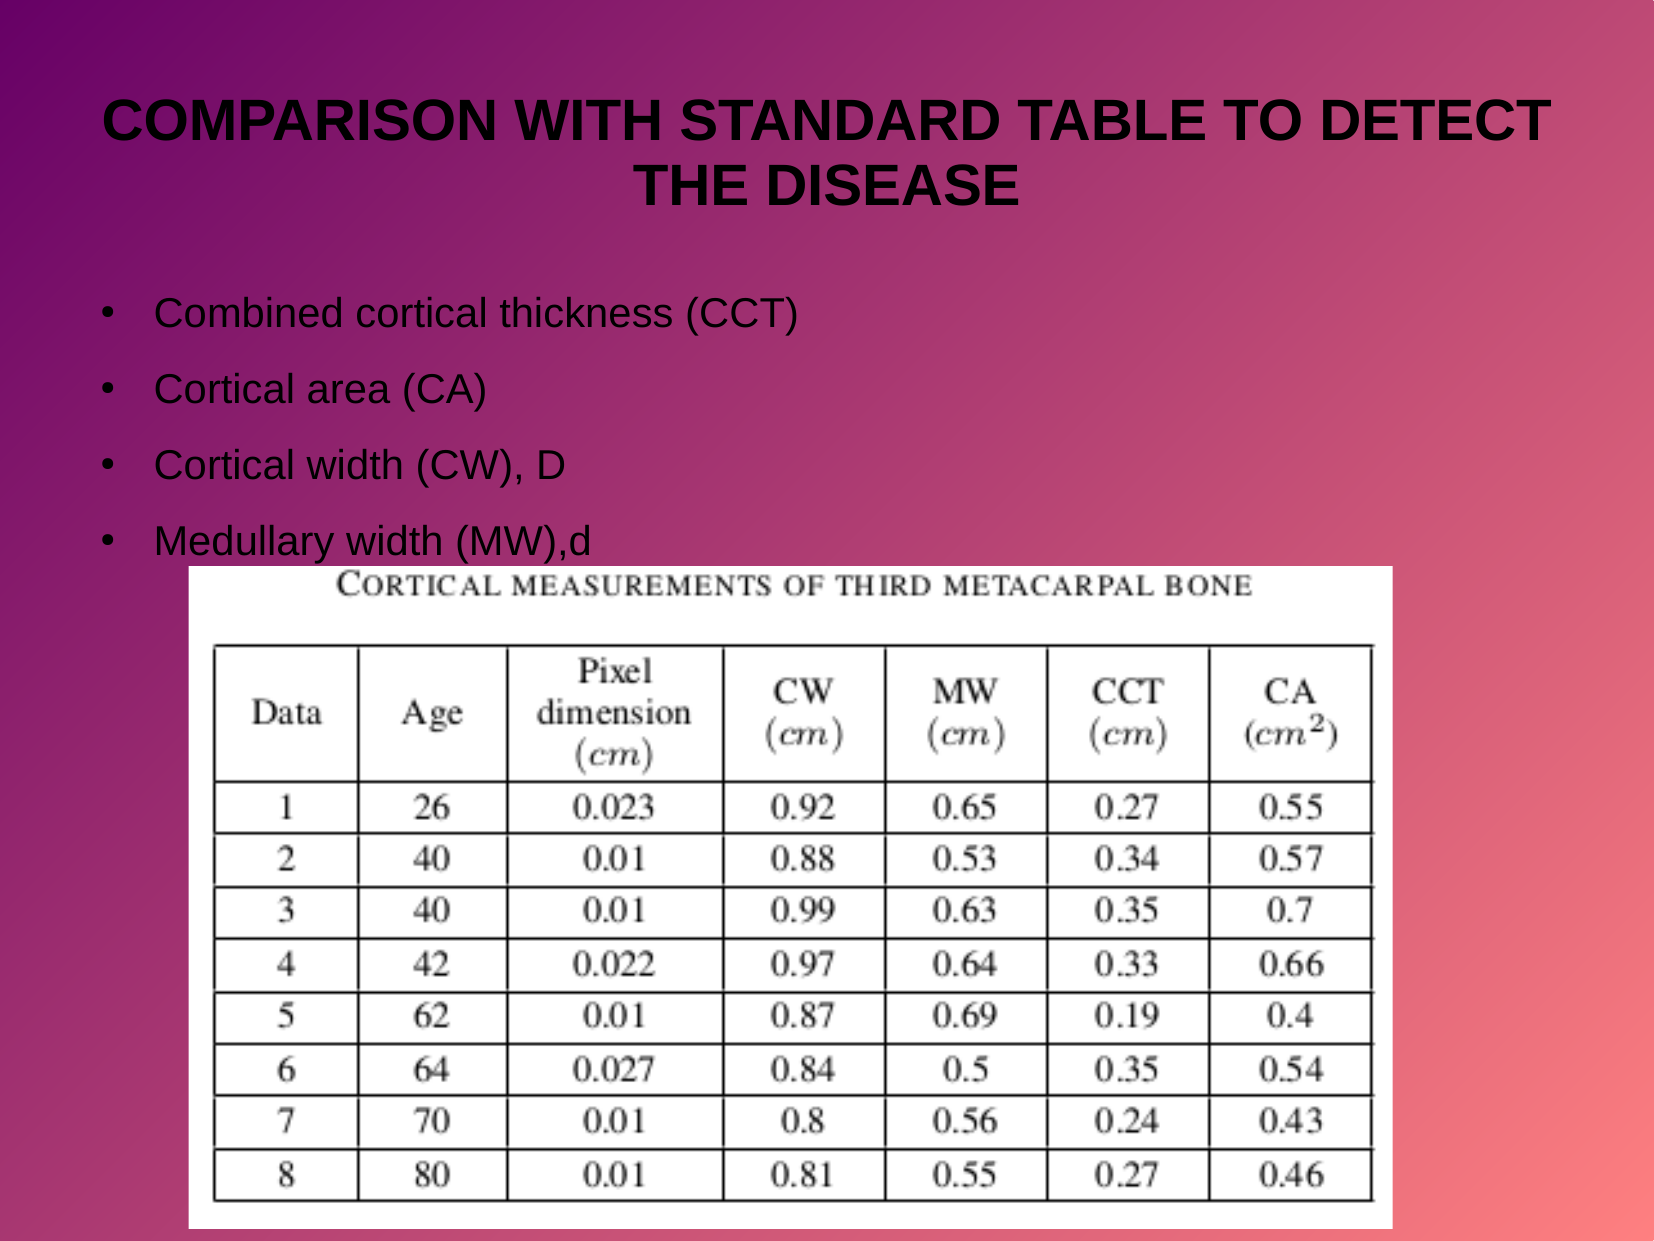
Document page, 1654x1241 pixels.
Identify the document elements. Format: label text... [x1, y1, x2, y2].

list Combined cortical thickness (CCT) Cortical area (CA) Cortical width (CW), D Medullary width (MW),d [82, 290, 1571, 1010]
title COMPARISON WITH STANDARD TABLE TO DETECT THE DISEASE [82, 49, 1571, 257]
picture [188, 566, 1393, 1229]
